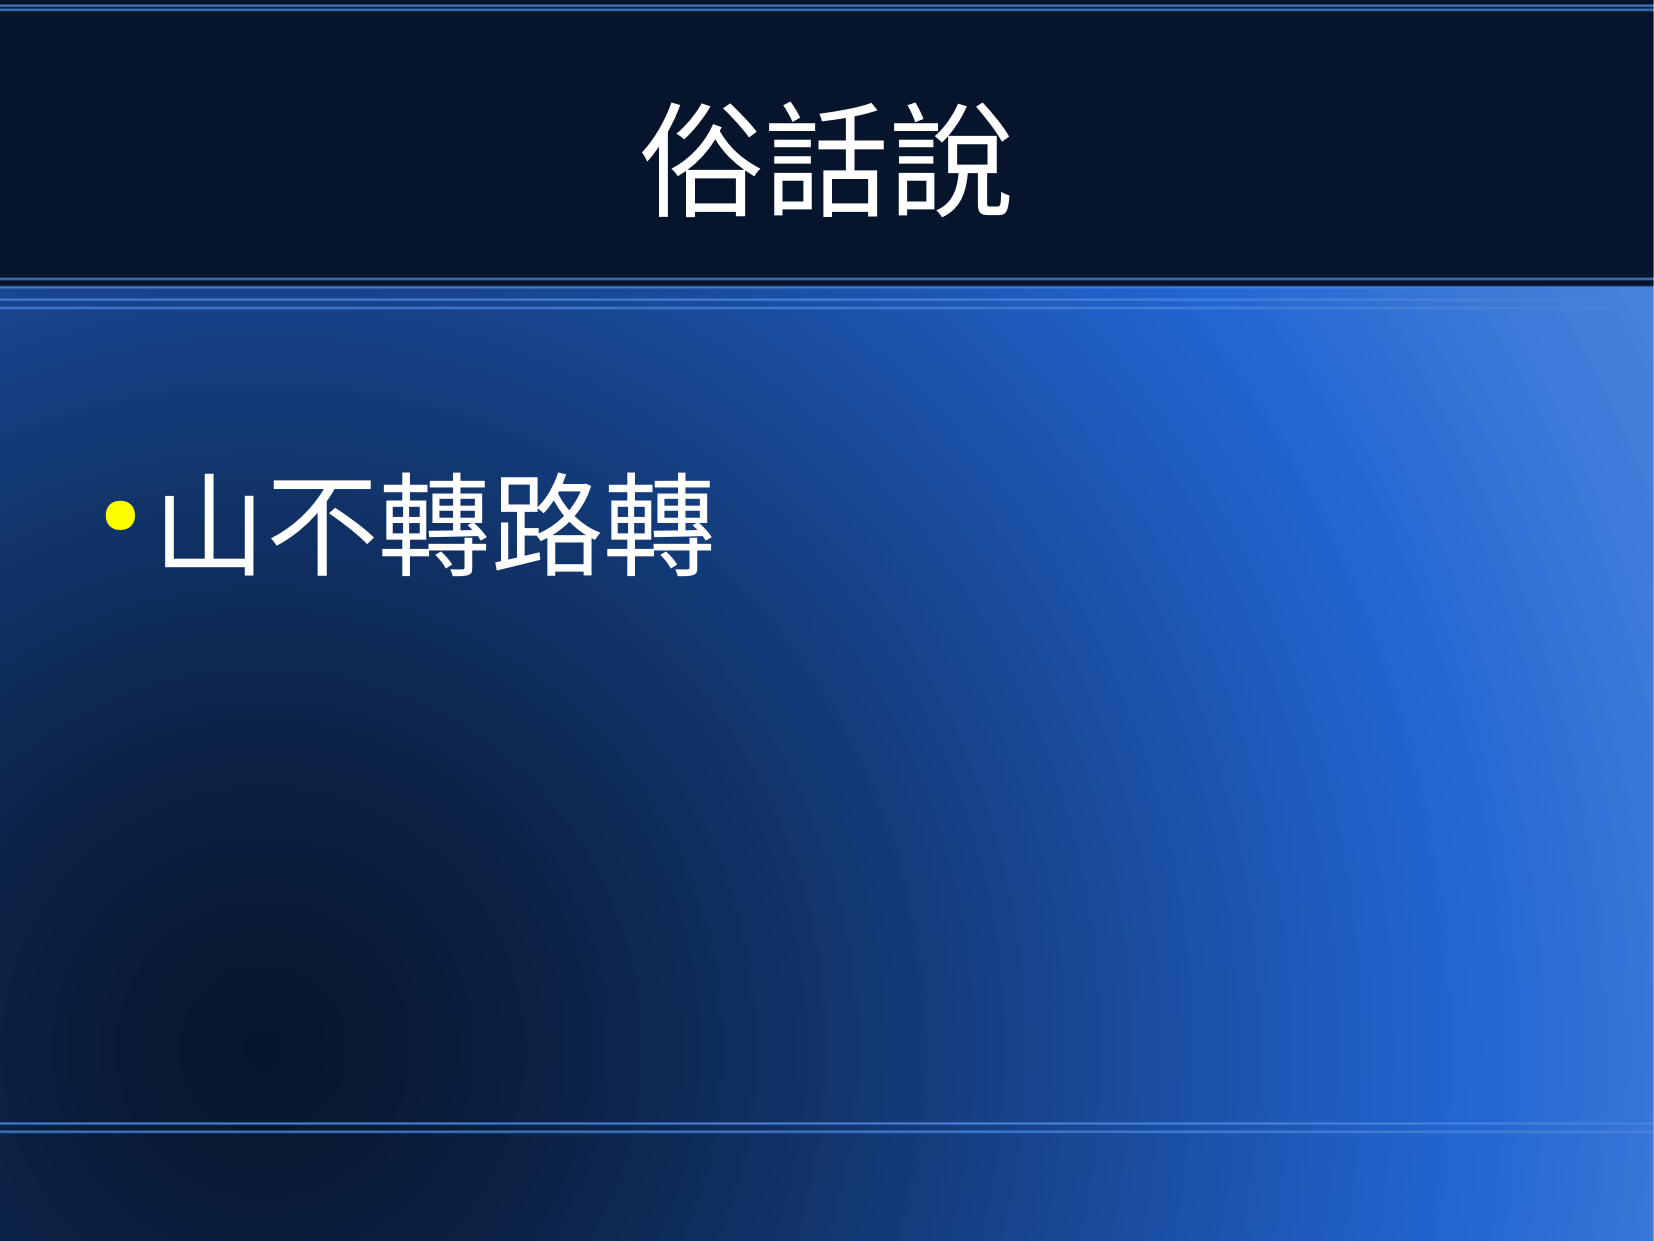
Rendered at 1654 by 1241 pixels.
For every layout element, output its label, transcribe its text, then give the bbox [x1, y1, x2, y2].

picture [0, 0, 1654, 1241]
list 山不轉路轉 [82, 355, 1571, 1241]
title 俗話說 [82, 49, 1571, 257]
